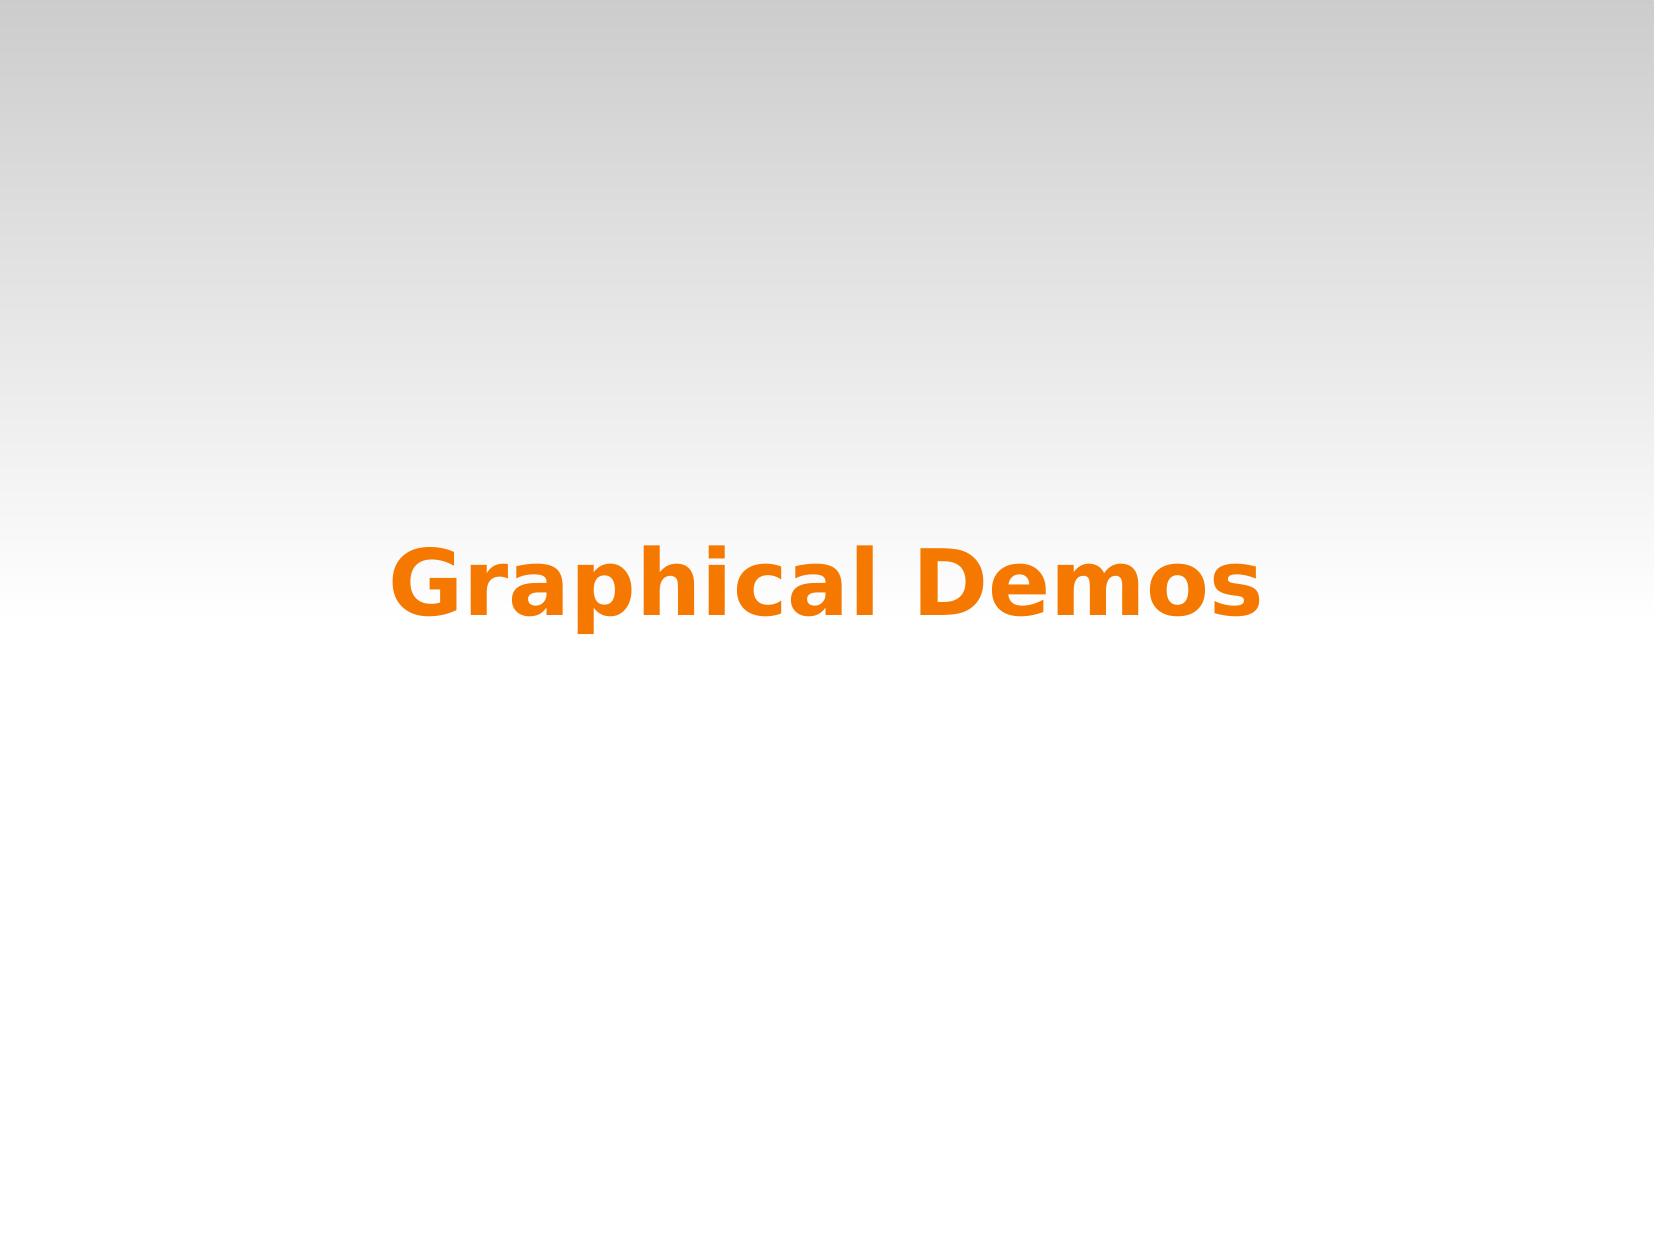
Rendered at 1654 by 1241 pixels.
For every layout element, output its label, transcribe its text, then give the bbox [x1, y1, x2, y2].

title Graphical Demos [82, 480, 1571, 688]
